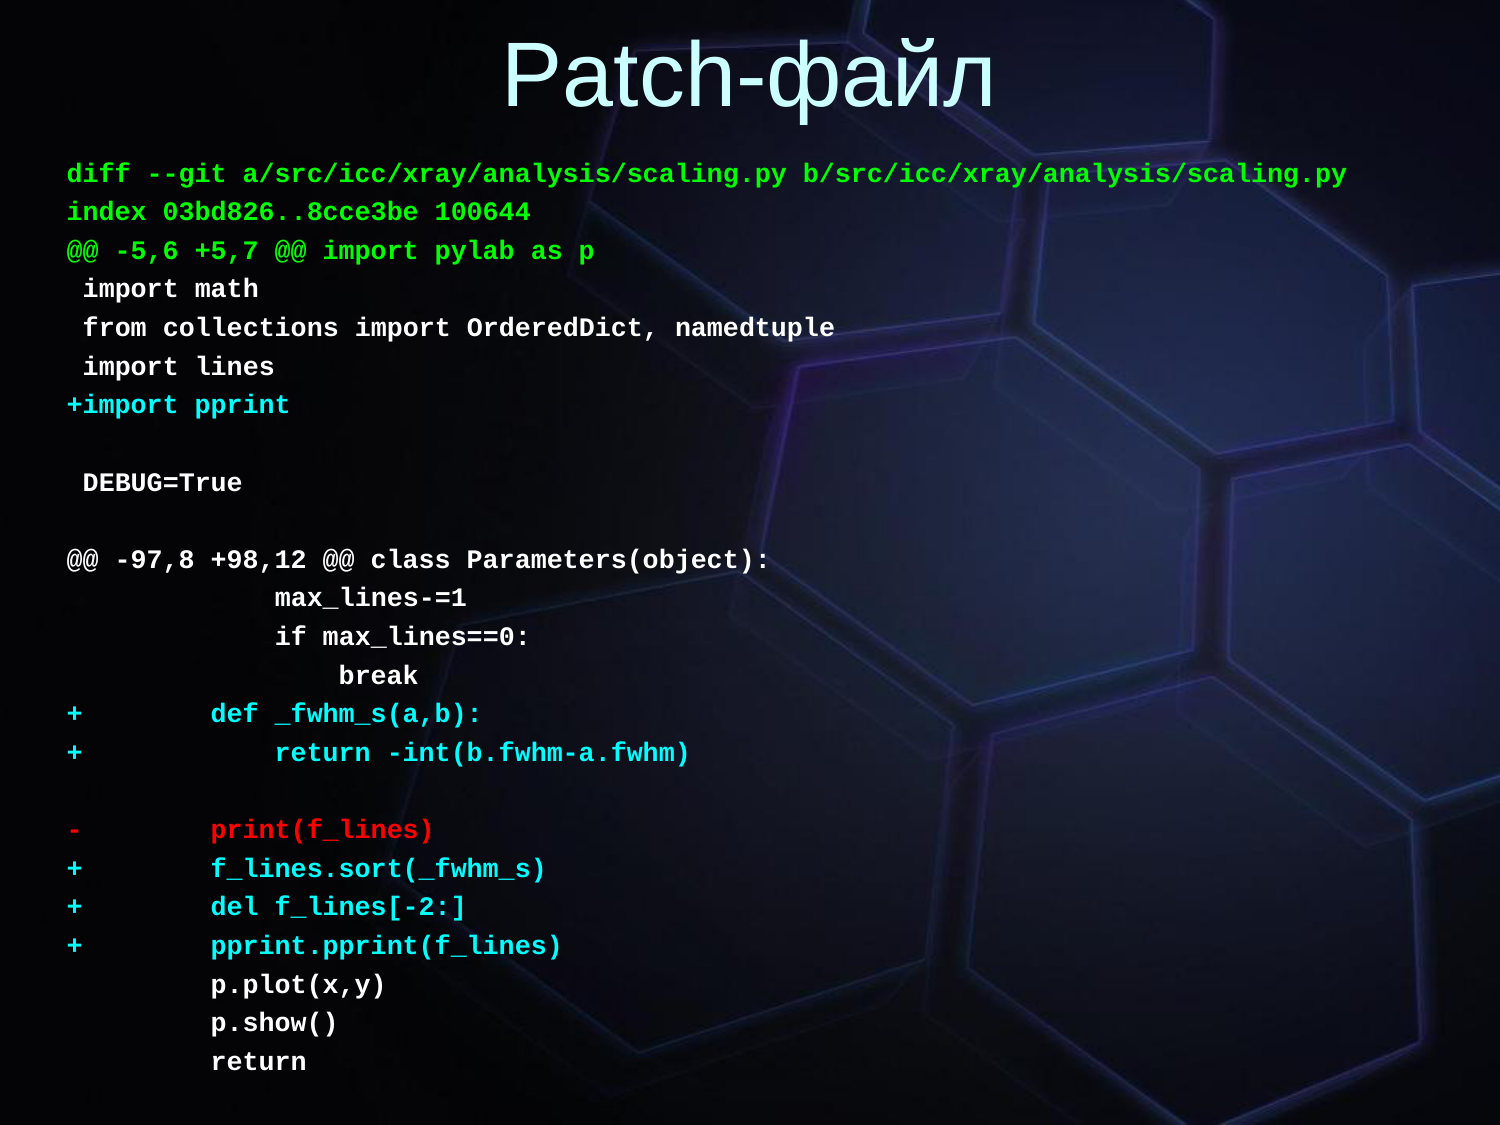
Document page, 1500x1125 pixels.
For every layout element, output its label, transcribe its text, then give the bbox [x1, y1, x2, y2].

list diff --git a/src/icc/xray/analysis/scaling.py b/src/icc/xray/analysis/scaling.py index 03bd826..8cce3be 100644 @@ -5,6 +5,7 @@ import pylab as p import math from collections import OrderedDict, namedtuple import lines +import pprint DEBUG=True @@ -97,8 +98,12 @@ class Parameters(object): max_lines-=1 if max_lines==0: break + def _fwhm_s(a,b): + return -int(b.fwhm-a.fwhm) - print(f_lines) + f_lines.sort(_fwhm_s) + del f_lines[-2:] + pprint.pprint(f_lines) p.plot(x,y) p.show() return [29, 147, 1477, 1093]
title Patch-файл [75, 6, 1425, 133]
picture [0, 0, 1500, 1125]
